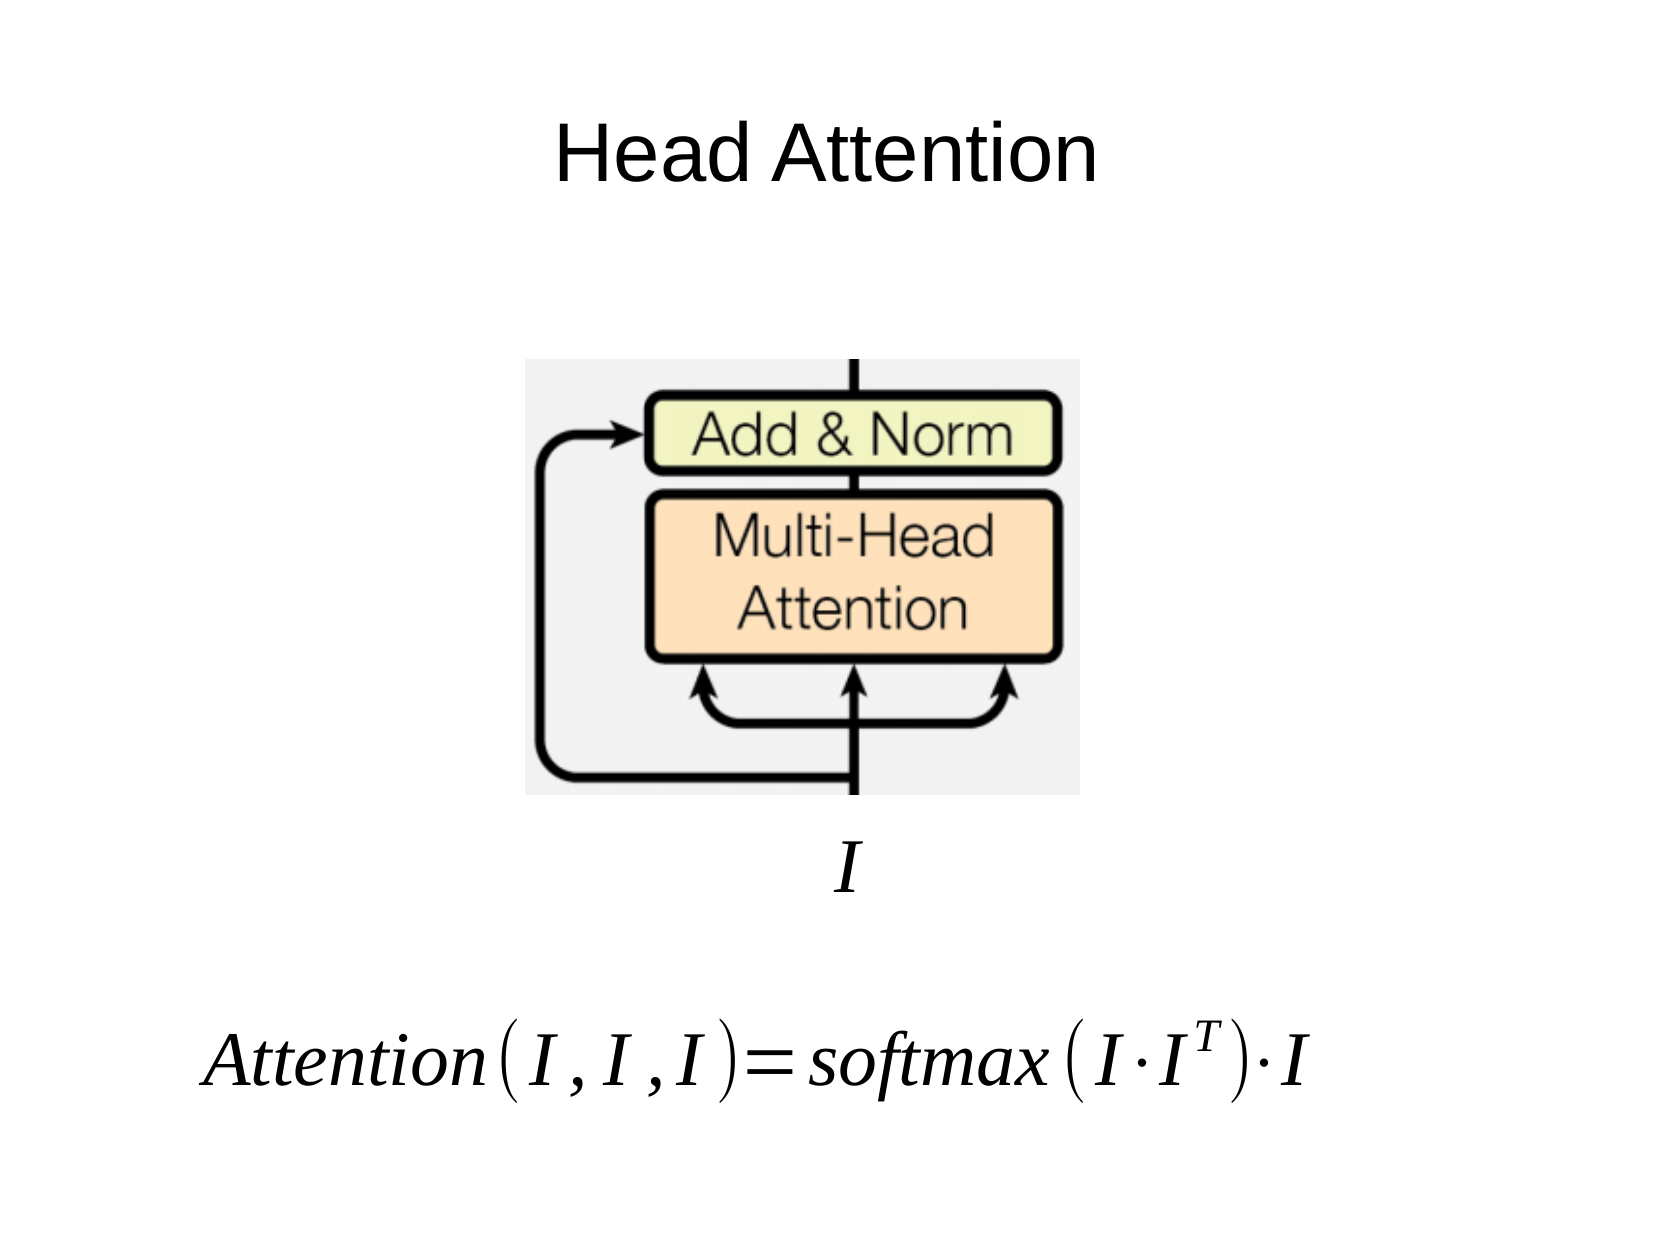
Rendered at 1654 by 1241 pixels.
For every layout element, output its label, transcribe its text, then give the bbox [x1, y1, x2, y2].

chart [173, 1007, 1334, 1111]
title Head Attention [82, 16, 1571, 290]
picture [525, 359, 1080, 796]
chart [810, 825, 886, 912]
